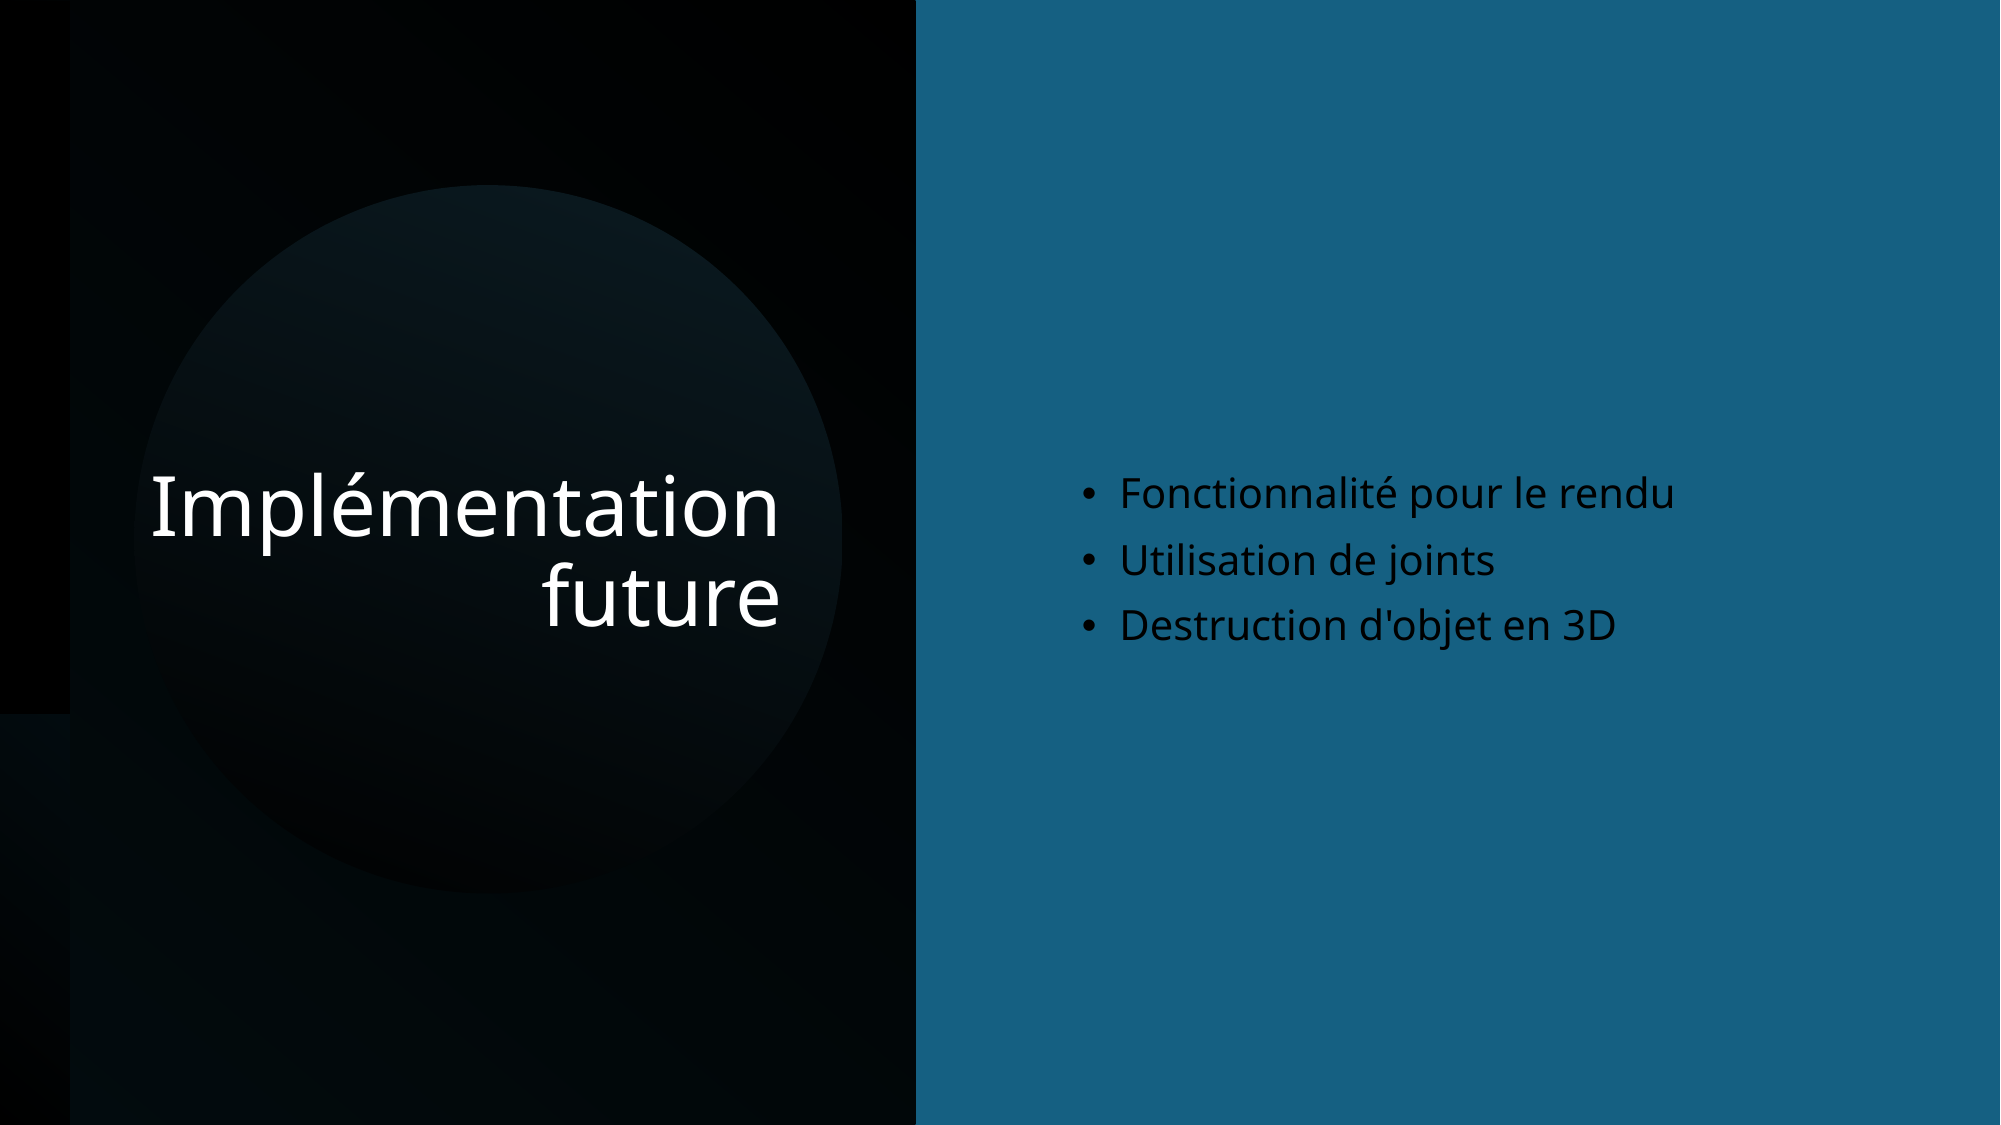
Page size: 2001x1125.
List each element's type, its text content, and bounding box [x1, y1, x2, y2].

title Implémentation future [135, 96, 830, 652]
list Fonctionnalité pour le rendu Utilisation de joints Destruction d'objet en 3D [1066, 106, 1865, 1017]
text_box [0, 0, 2000, 1125]
